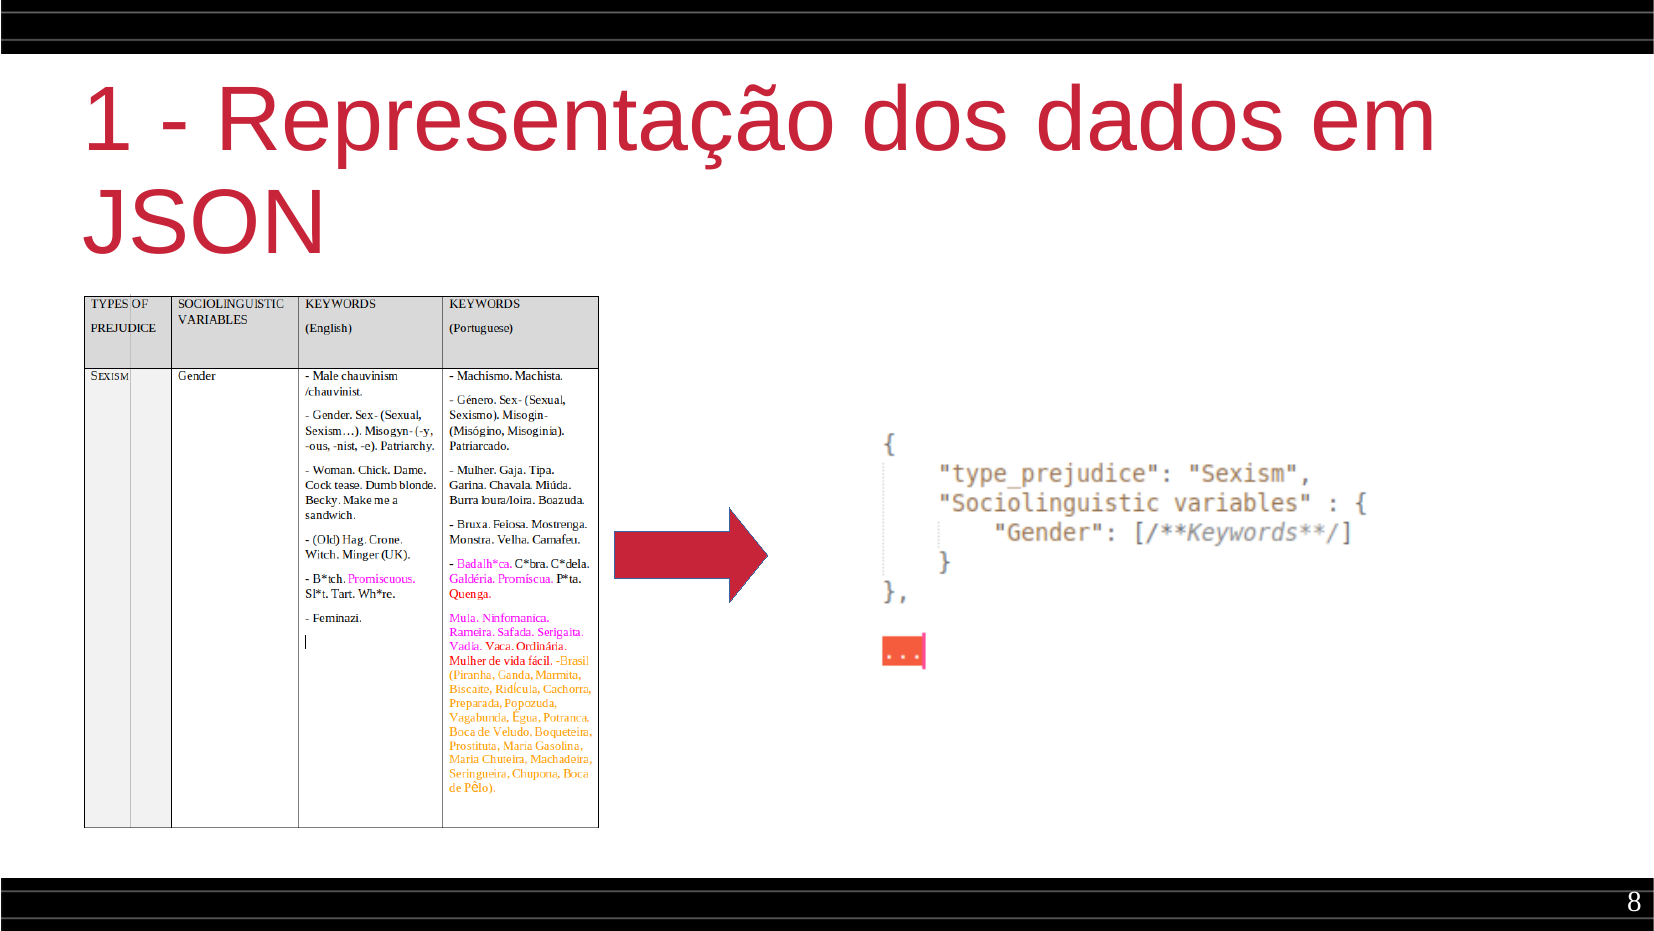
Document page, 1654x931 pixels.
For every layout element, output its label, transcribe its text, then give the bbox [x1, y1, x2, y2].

picture [1, 878, 1654, 931]
picture [81, 294, 603, 829]
picture [1, 0, 1654, 54]
picture [874, 425, 1382, 674]
title 1 - Representação dos dados em JSON [82, 67, 1571, 273]
text_box [614, 507, 768, 603]
